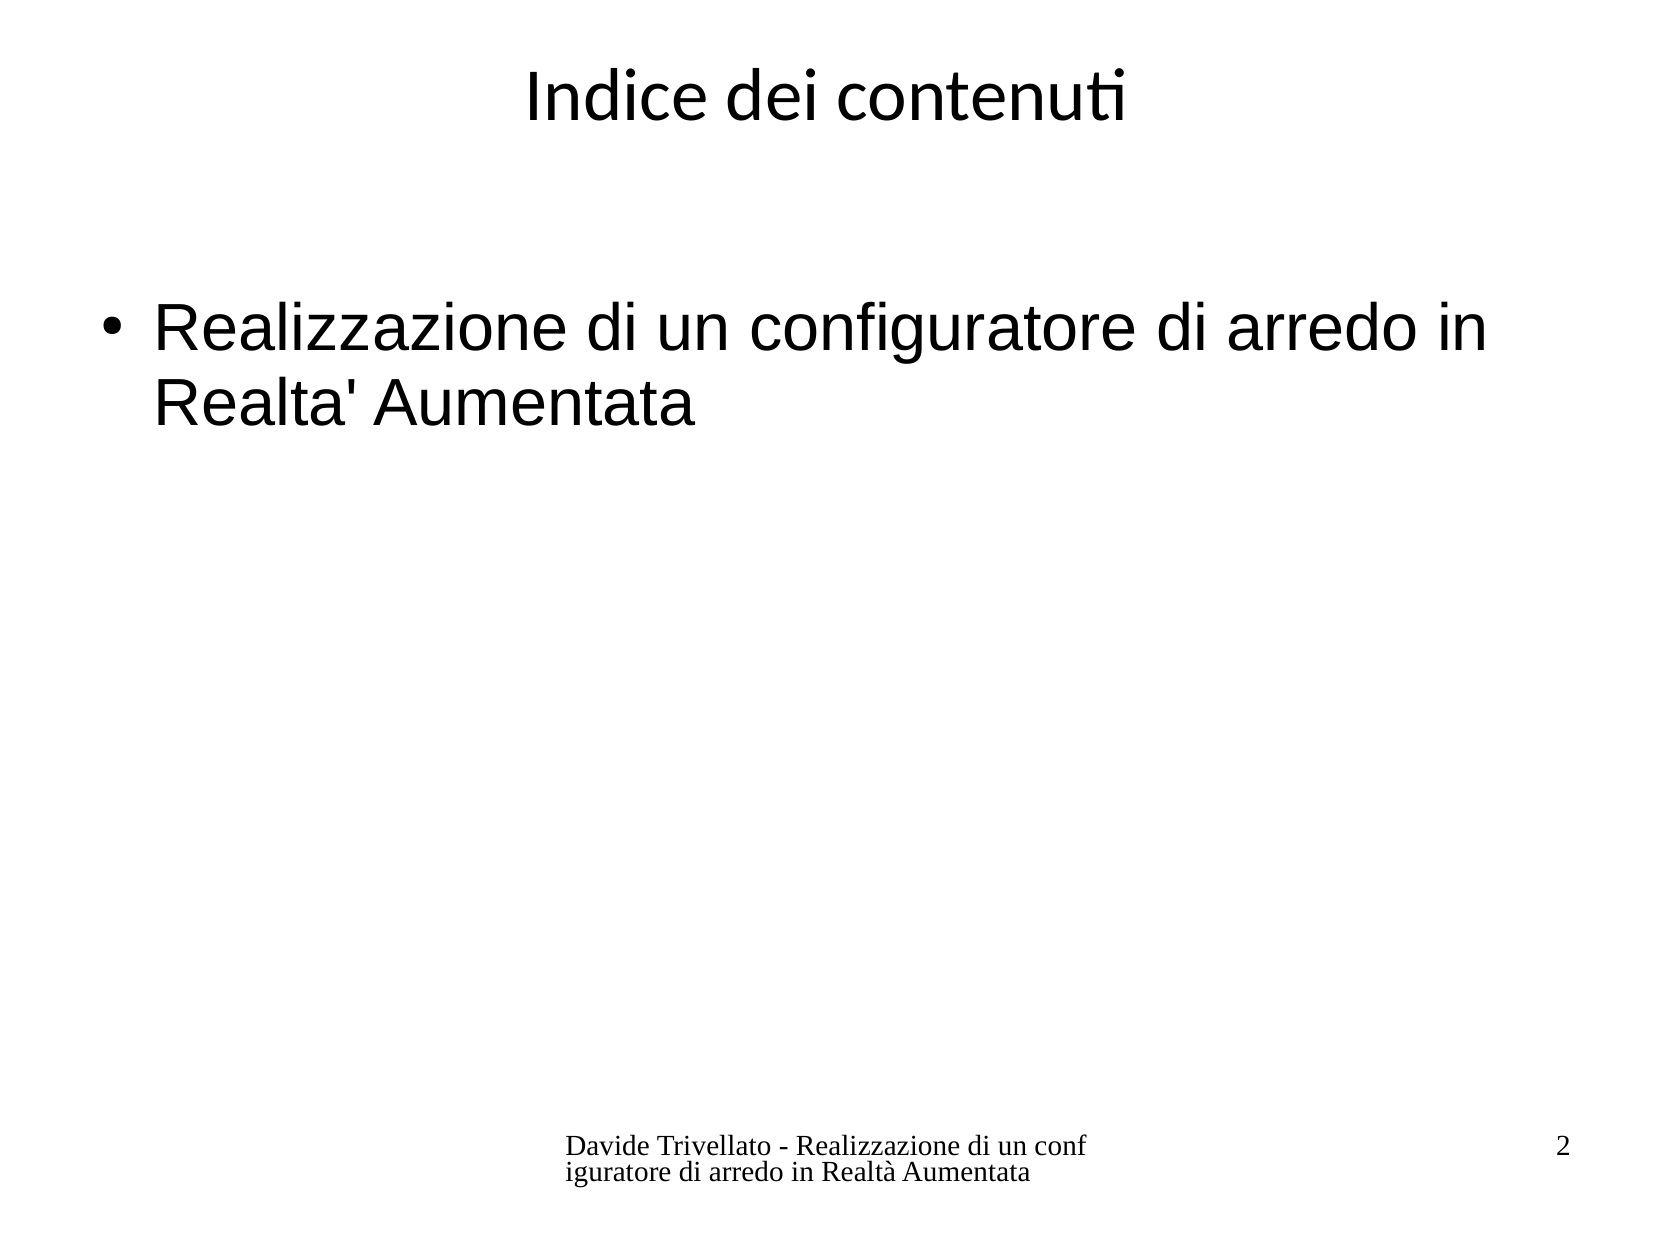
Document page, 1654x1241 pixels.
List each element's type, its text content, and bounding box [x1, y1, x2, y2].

list Realizzazione di un configuratore di arredo in Realta' Aumentata [82, 290, 1571, 1109]
title Indice dei contenuti [82, 49, 1571, 154]
